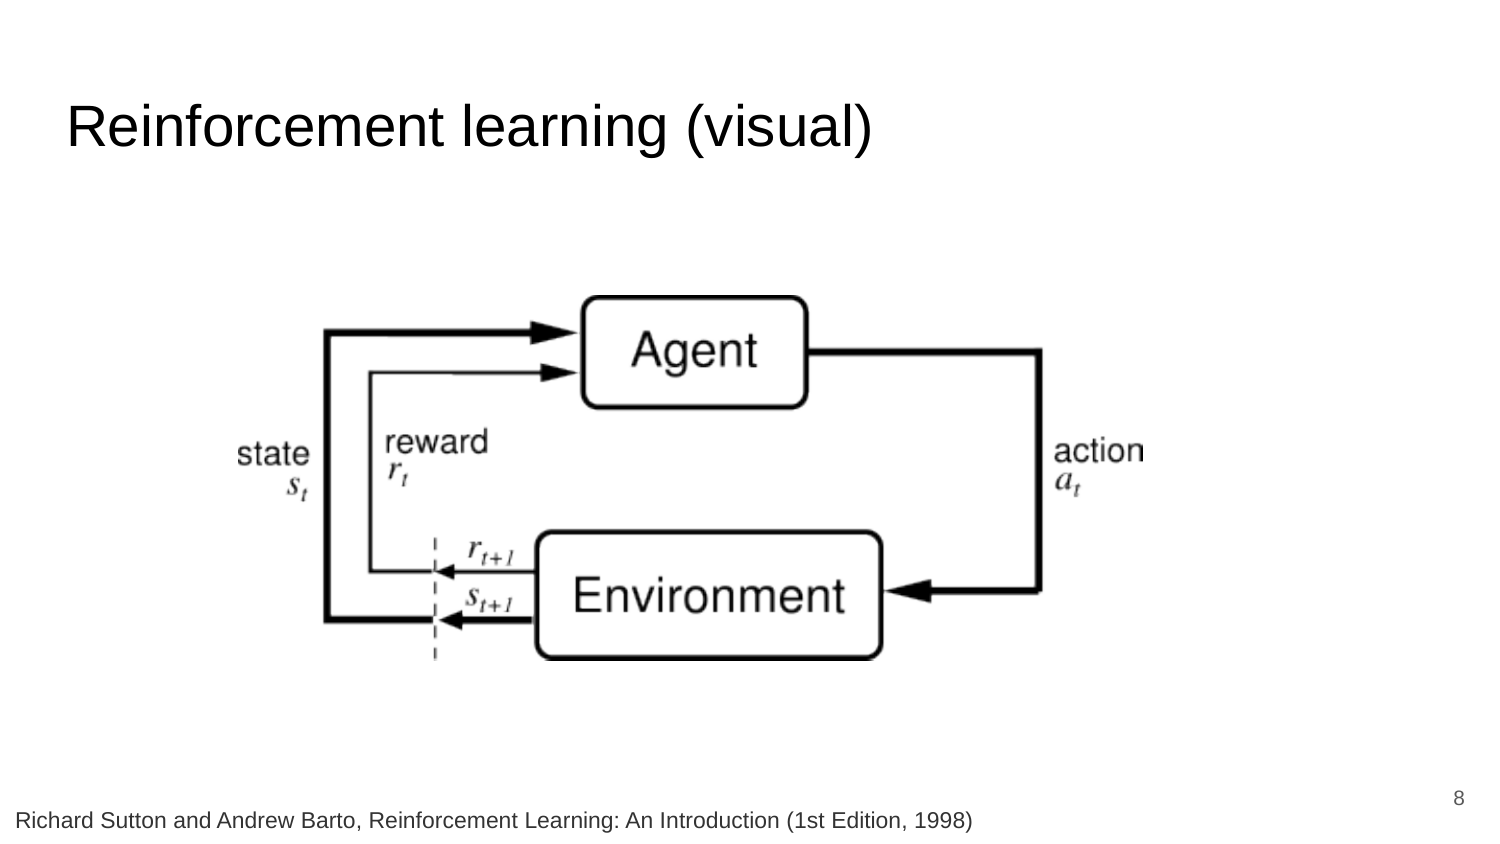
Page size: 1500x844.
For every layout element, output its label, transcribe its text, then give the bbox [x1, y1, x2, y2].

text_box Richard Sutton and Andrew Barto, Reinforcement Learning: An Introduction (1st Edition, 1998) [0, 790, 1112, 844]
slide_number <number> [1389, 764, 1480, 830]
title Reinforcement learning (visual) [51, 72, 1449, 167]
picture [238, 295, 1143, 661]
